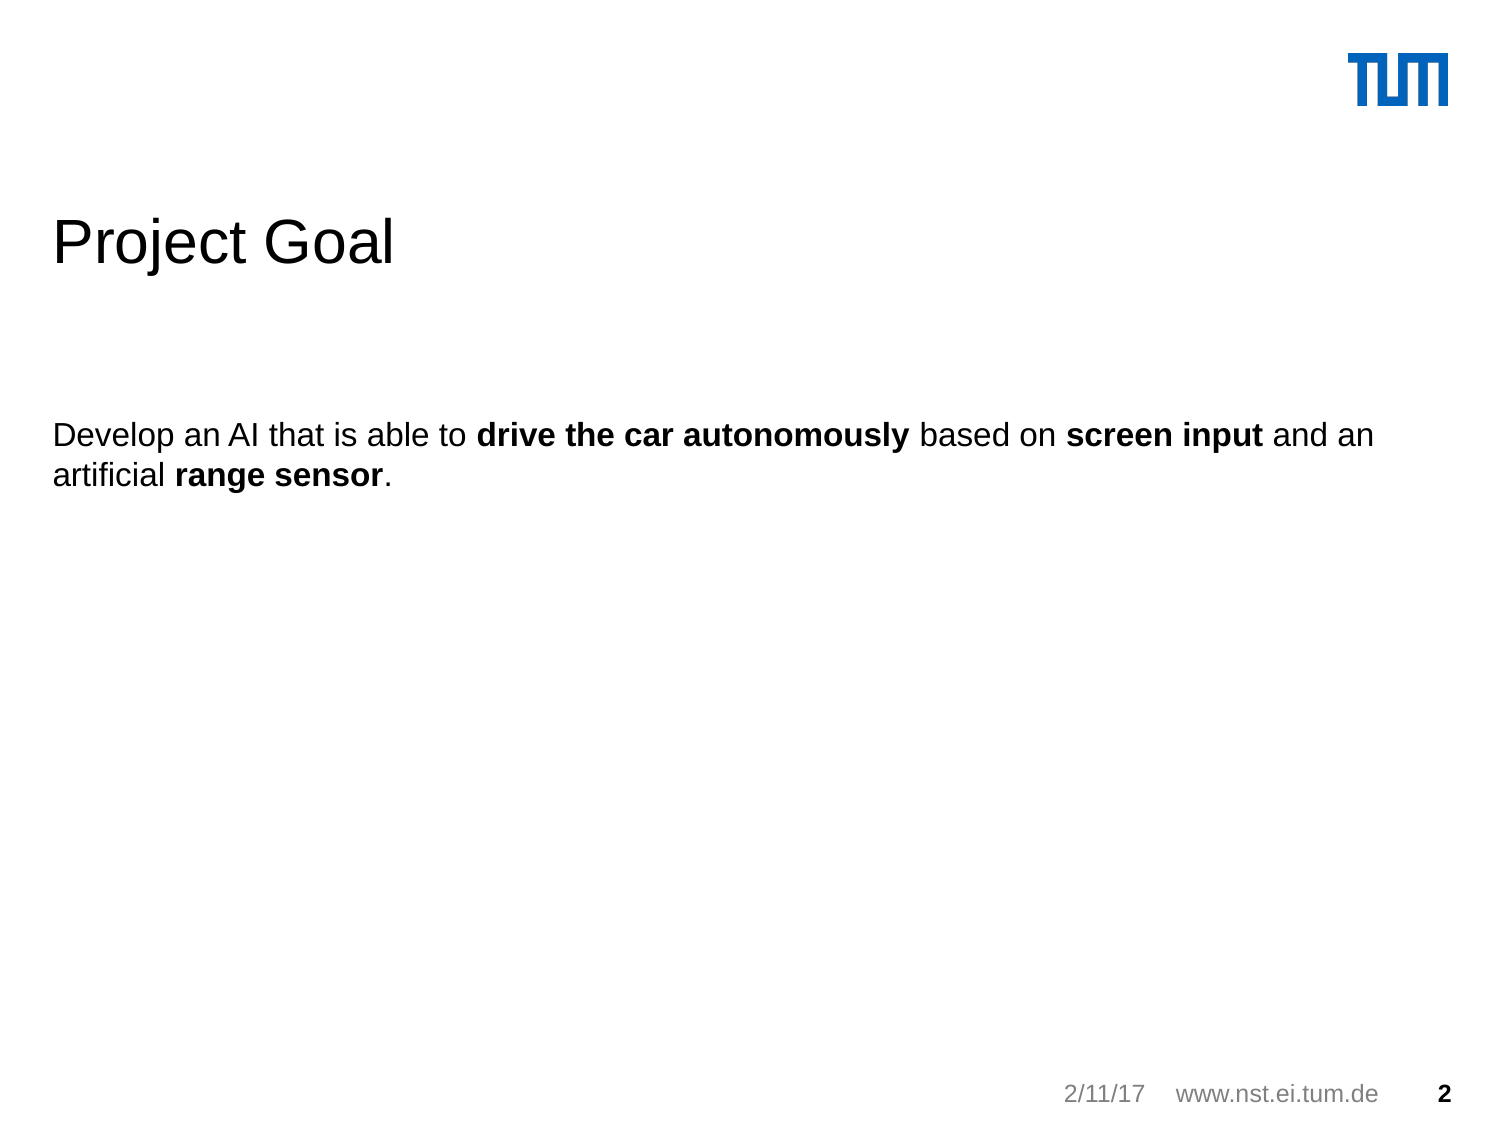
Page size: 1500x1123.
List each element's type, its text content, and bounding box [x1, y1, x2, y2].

picture [1348, 53, 1448, 106]
text_box Develop an AI that is able to drive the car autonomously based on screen input and an artificial range sensor. [52, 413, 1453, 1063]
text_box Project Goal [52, 200, 1453, 355]
